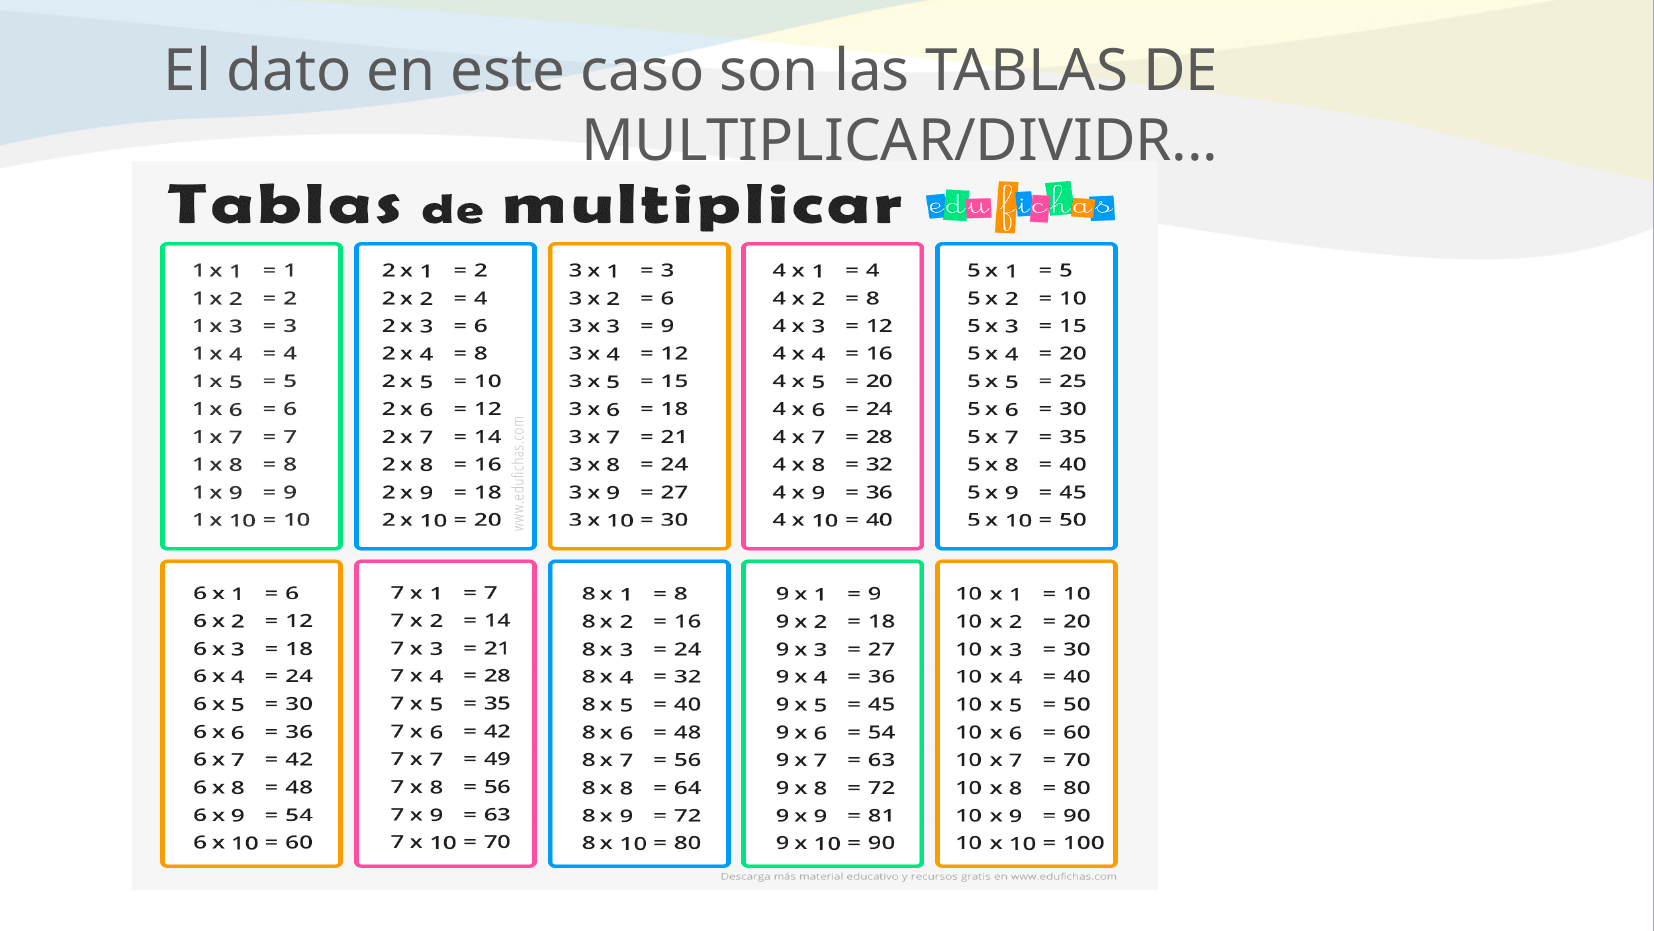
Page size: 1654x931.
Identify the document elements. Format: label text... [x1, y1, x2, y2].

picture [0, 0, 1654, 931]
text_box El dato en este caso son las TABLAS DE MULTIPLICAR/DIVIDR... [148, 24, 1604, 211]
